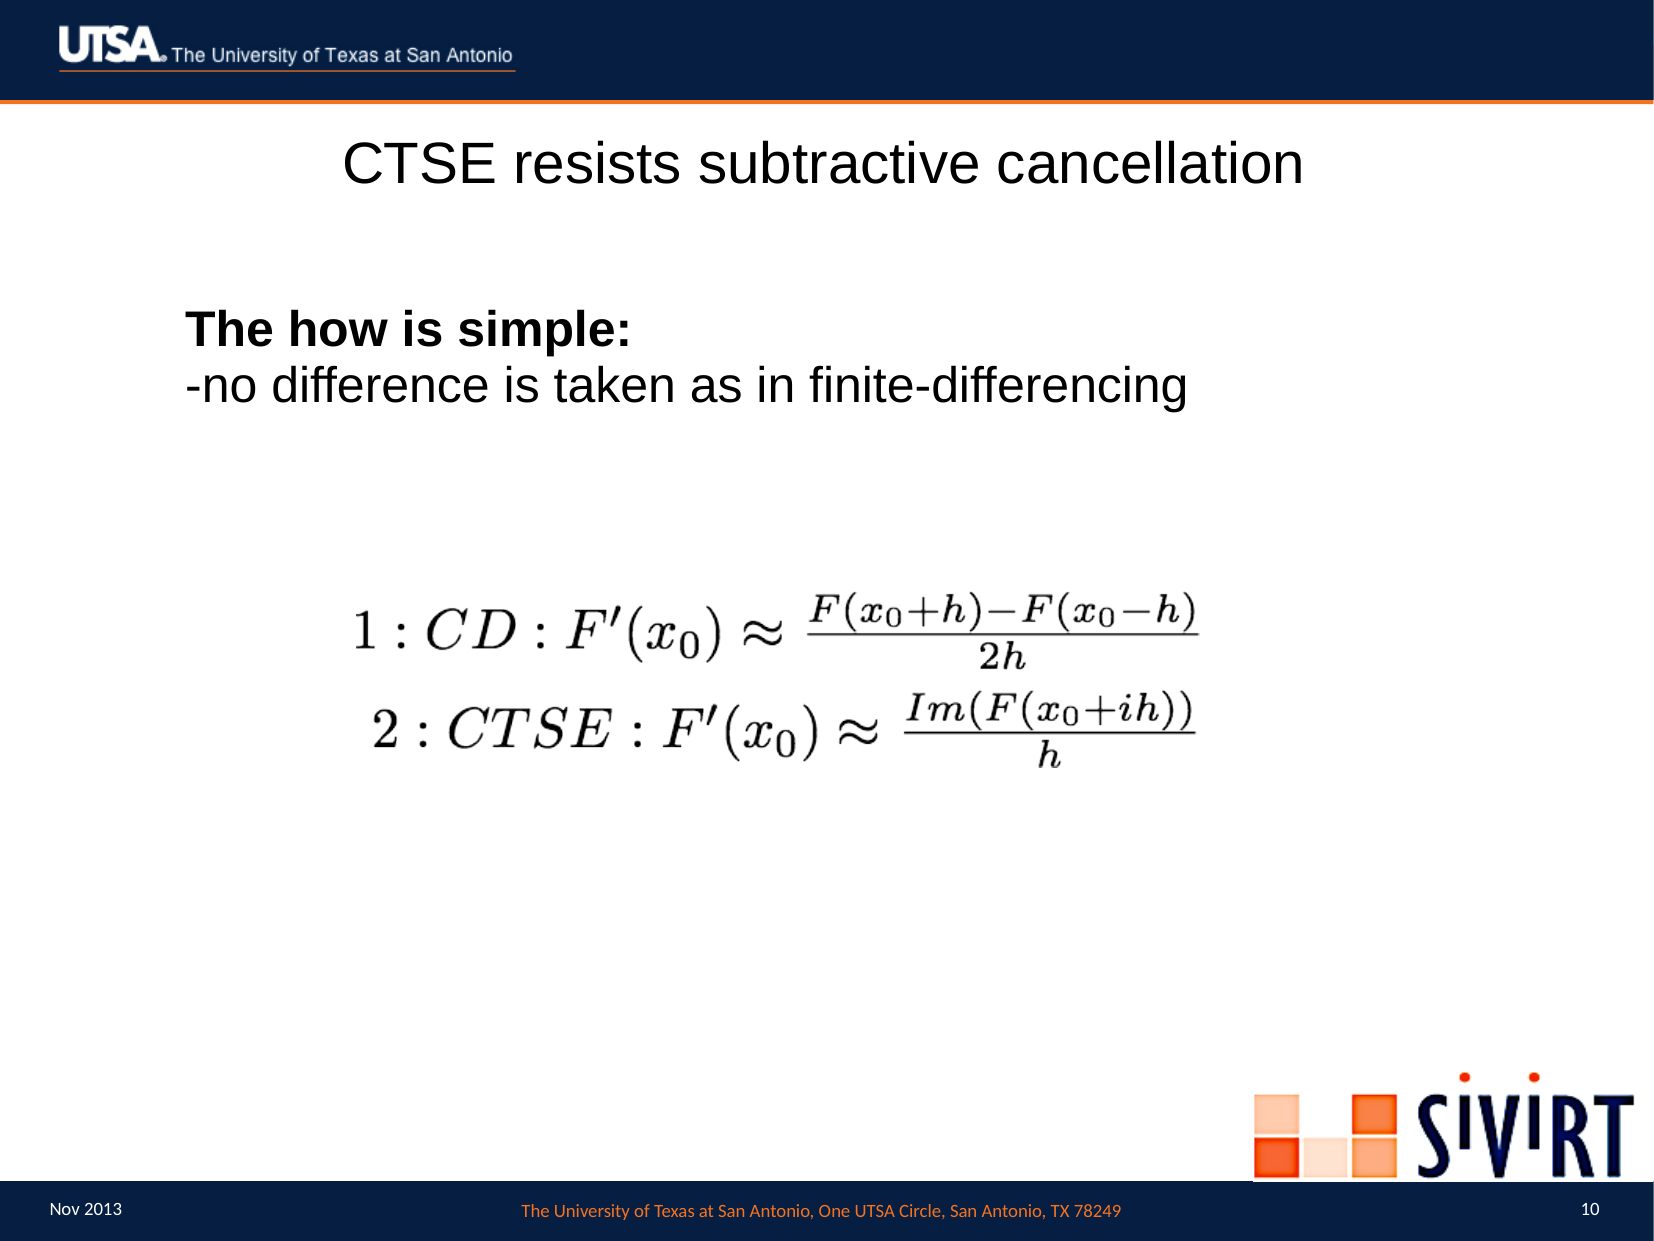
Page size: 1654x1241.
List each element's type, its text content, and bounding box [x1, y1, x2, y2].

text_box The how is simple: -no difference is taken as in finite-differencing [135, 293, 1516, 978]
picture [356, 591, 1200, 768]
picture [1253, 1064, 1654, 1182]
title CTSE resists subtractive cancellation [51, 30, 1614, 296]
picture [0, 0, 1654, 100]
